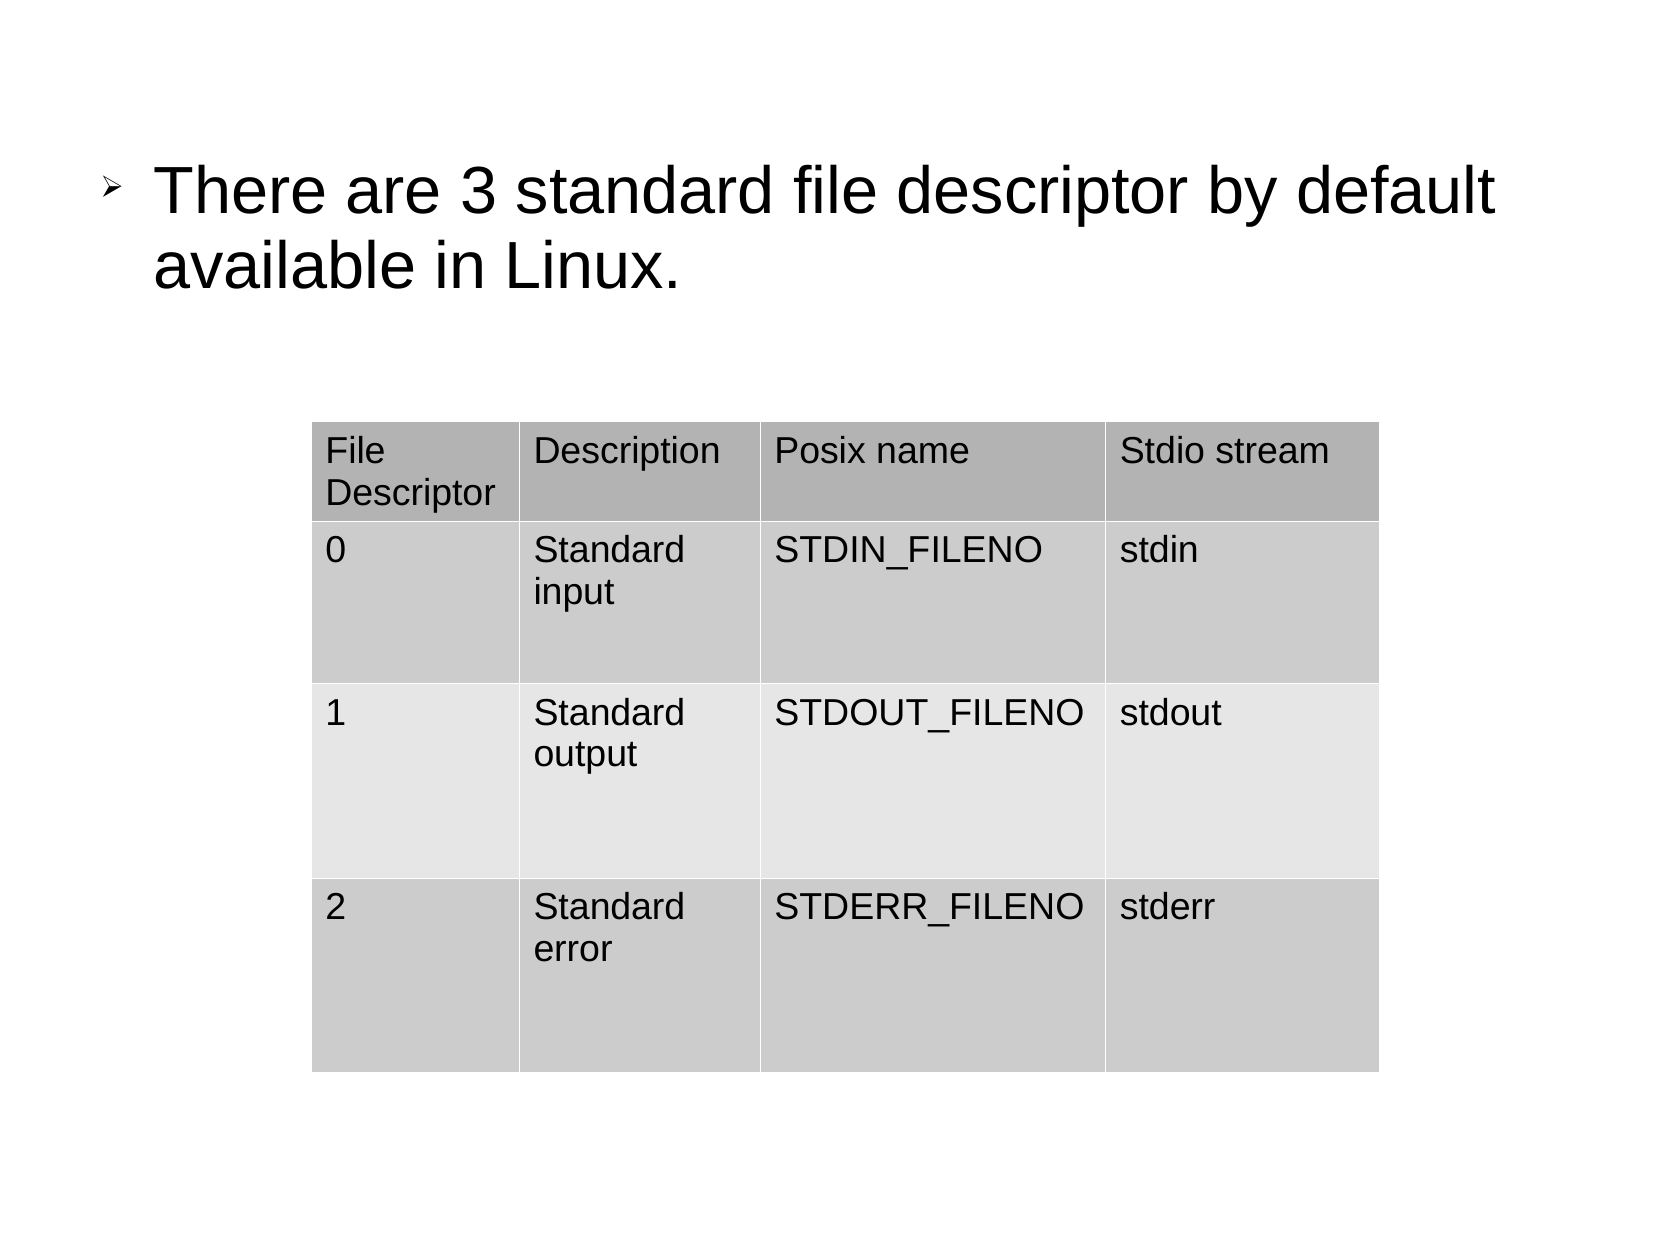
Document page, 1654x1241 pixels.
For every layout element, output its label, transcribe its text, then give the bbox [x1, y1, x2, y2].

list There are 3 standard file descriptor by default available in Linux. [82, 153, 1571, 1010]
table_cell stdout [1106, 684, 1379, 878]
table_cell STDIN_FILENO [761, 522, 1105, 683]
table_header Posix name [761, 422, 1105, 521]
table_cell stdin [1106, 522, 1379, 683]
table_cell 0 [312, 522, 519, 683]
table_cell STDERR_FILENO [761, 879, 1105, 1072]
table_cell 2 [312, 879, 519, 1072]
table_cell STDOUT_FILENO [761, 684, 1105, 878]
table_header Stdio stream [1106, 422, 1379, 521]
table_header File Descriptor [312, 422, 519, 521]
table_cell Standard input [520, 522, 760, 683]
table_cell Standard output [520, 684, 760, 878]
table_cell Standard error [520, 879, 760, 1072]
table_header Description [520, 422, 760, 521]
table_cell 1 [312, 684, 519, 878]
table_cell stderr [1106, 879, 1379, 1072]
